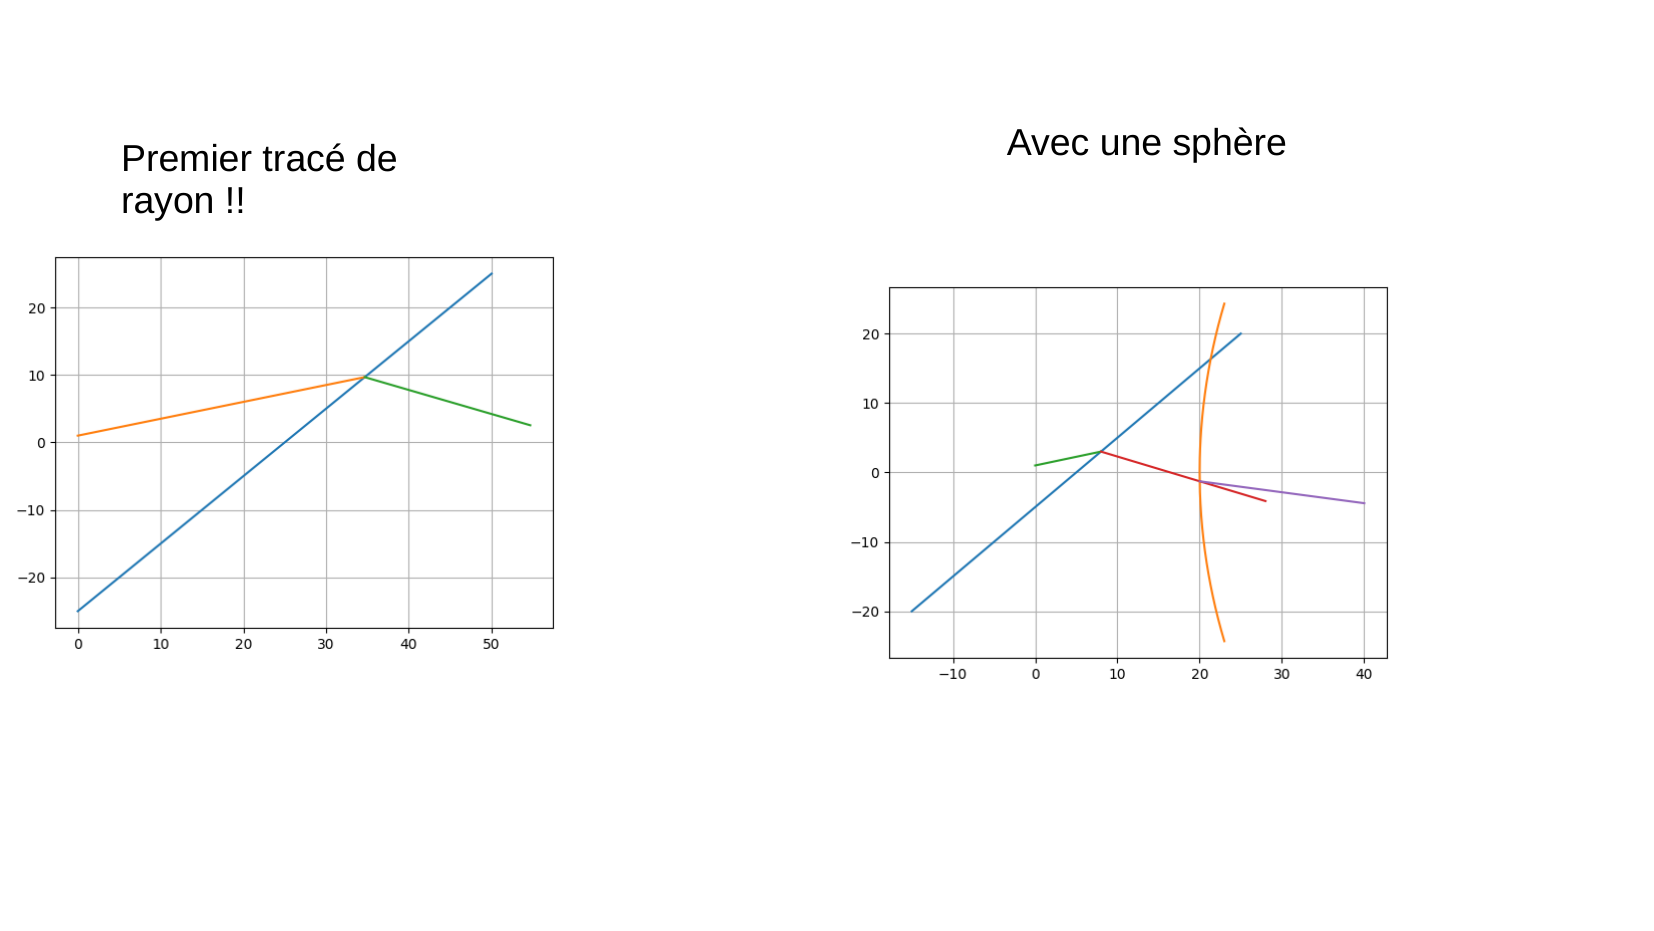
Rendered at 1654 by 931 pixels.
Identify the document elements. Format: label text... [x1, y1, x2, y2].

picture [838, 245, 1430, 697]
text_box Avec une sphère [992, 113, 1418, 213]
text_box Premier tracé de rayon !! [106, 129, 426, 229]
picture [0, 224, 590, 662]
